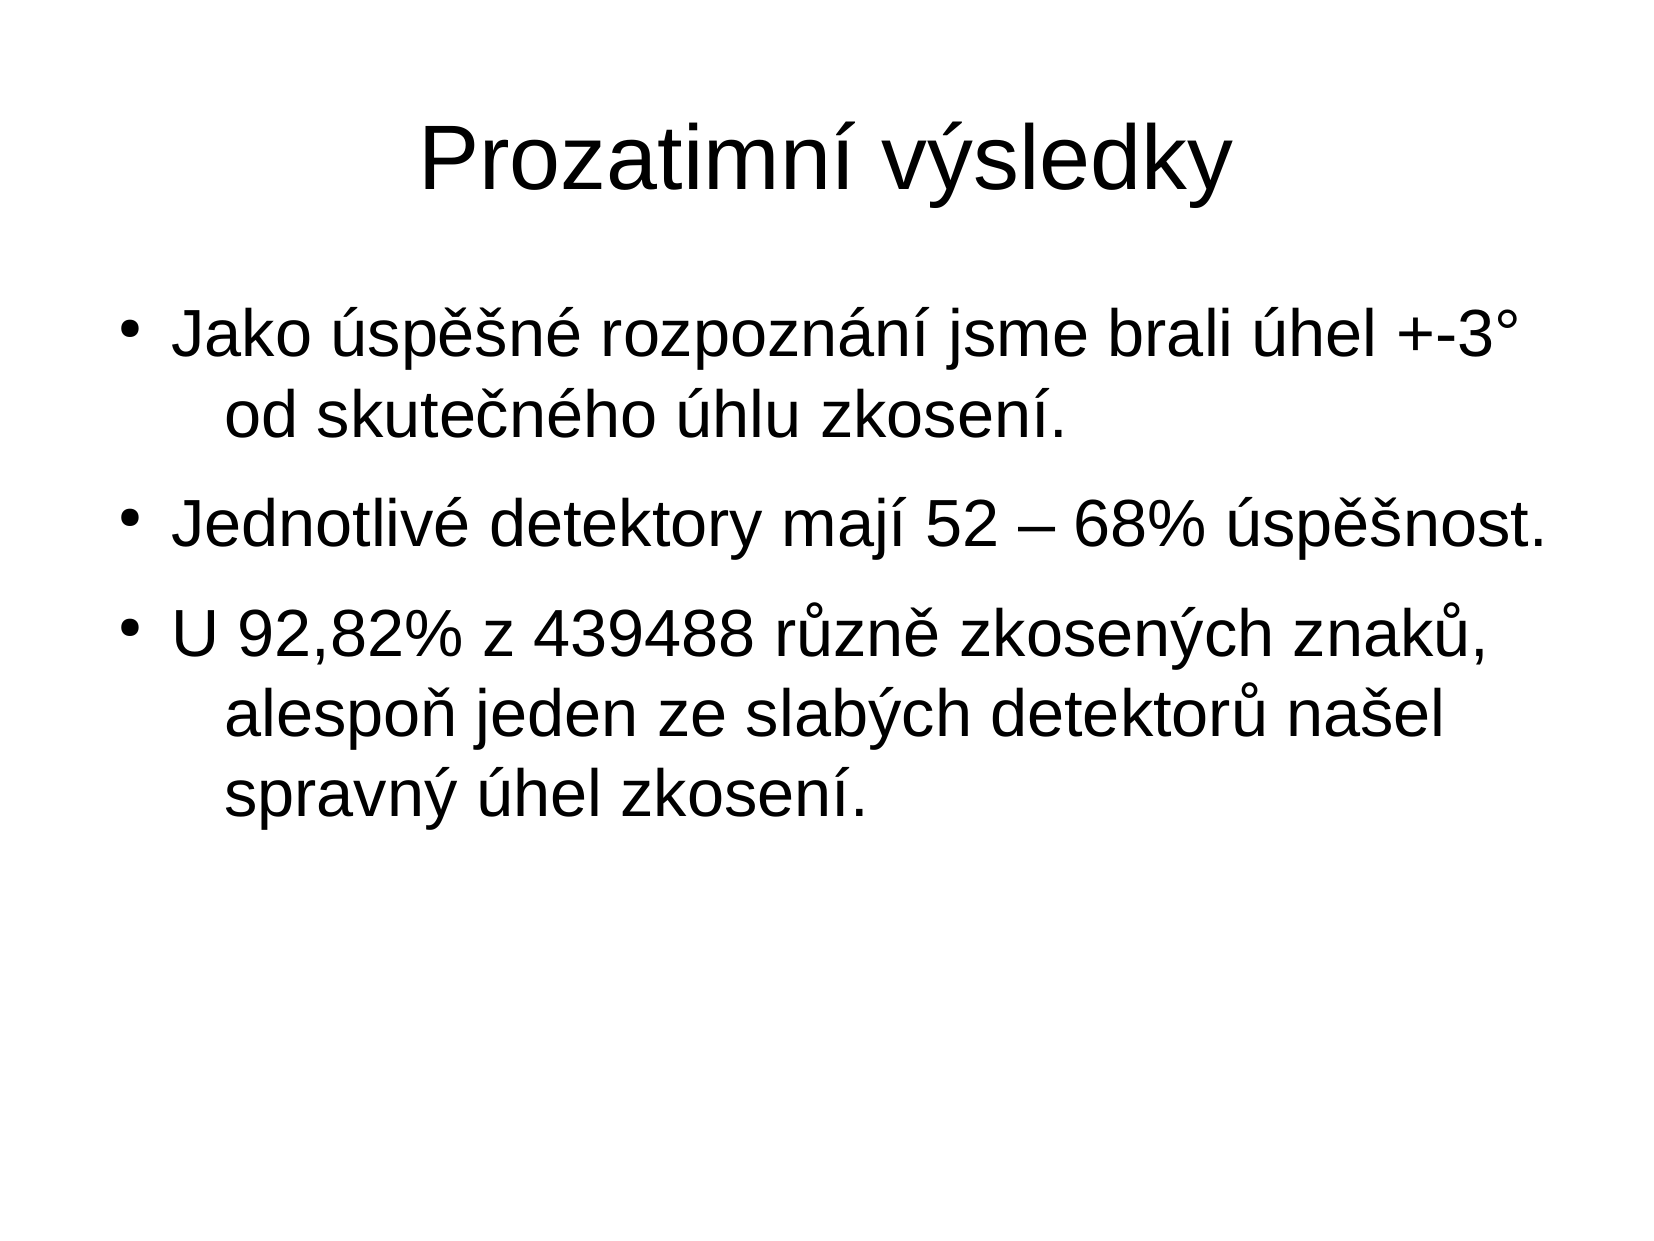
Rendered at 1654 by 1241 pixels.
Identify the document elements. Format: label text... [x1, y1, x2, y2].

title Prozatimní výsledky [82, 49, 1571, 257]
list Jako úspěšné rozpoznání jsme brali úhel +-3° od skutečného úhlu zkosení. Jednotlivé detektory mají 52 – 68% úspěšnost. U 92,82% z 439488 různě zkosených znaků, alespoň jeden ze slabých detektorů našel spravný úhel zkosení. [82, 290, 1571, 1109]
